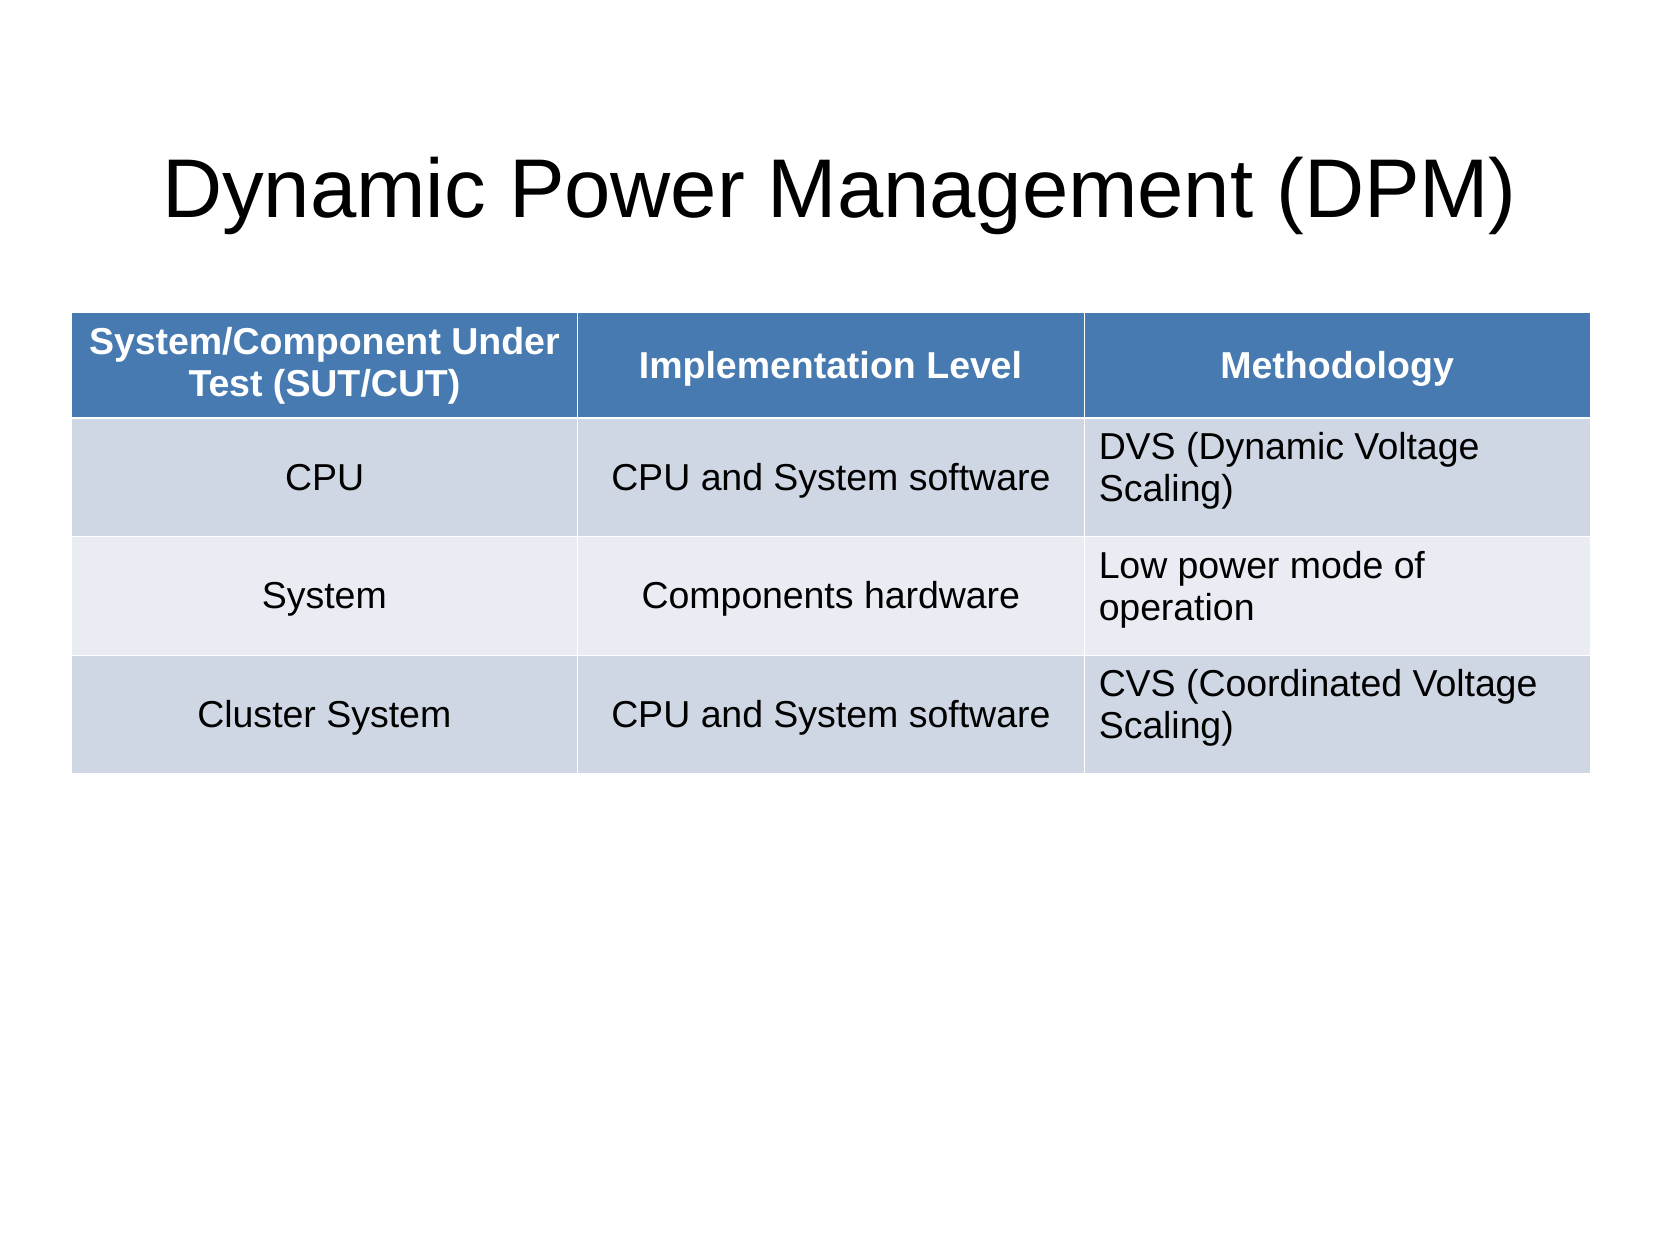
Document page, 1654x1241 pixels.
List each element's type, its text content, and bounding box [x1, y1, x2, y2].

table_cell DVS (Dynamic Voltage Scaling) [1085, 419, 1590, 536]
table_cell CVS (Coordinated Voltage Scaling) [1085, 656, 1590, 773]
table_cell CPU [72, 419, 577, 536]
table_header Methodology [1085, 313, 1590, 417]
table_cell Components hardware [578, 537, 1084, 655]
table_cell Low power mode of operation [1085, 537, 1590, 655]
table_cell Cluster System [72, 656, 577, 773]
table_header Implementation Level [578, 313, 1084, 417]
table_cell CPU and System software [578, 656, 1084, 773]
table_cell CPU and System software [578, 419, 1084, 536]
table_header System/Component Under Test (SUT/CUT) [72, 313, 577, 417]
title Dynamic Power Management (DPM) [75, 68, 1576, 301]
table_cell System [72, 537, 577, 655]
